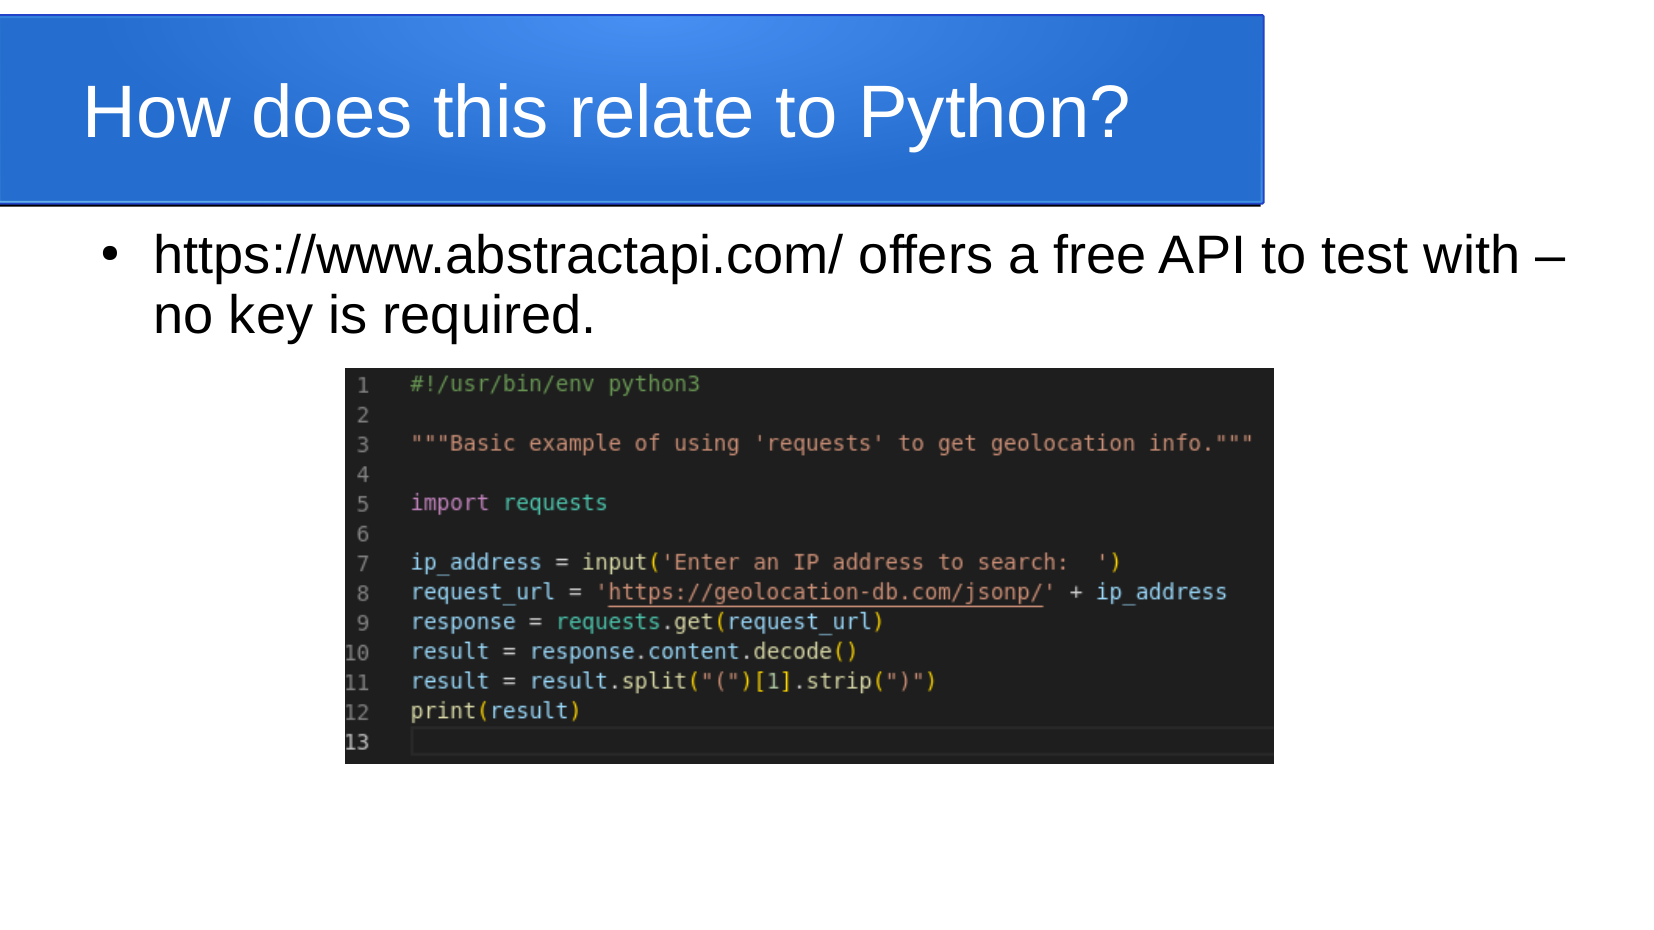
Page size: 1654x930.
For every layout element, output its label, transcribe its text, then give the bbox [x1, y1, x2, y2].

picture [345, 368, 1274, 764]
title How does this relate to Python? [82, 35, 1234, 189]
list https://www.abstractapi.com/ offers a free API to test with – no key is required. [82, 224, 1571, 764]
